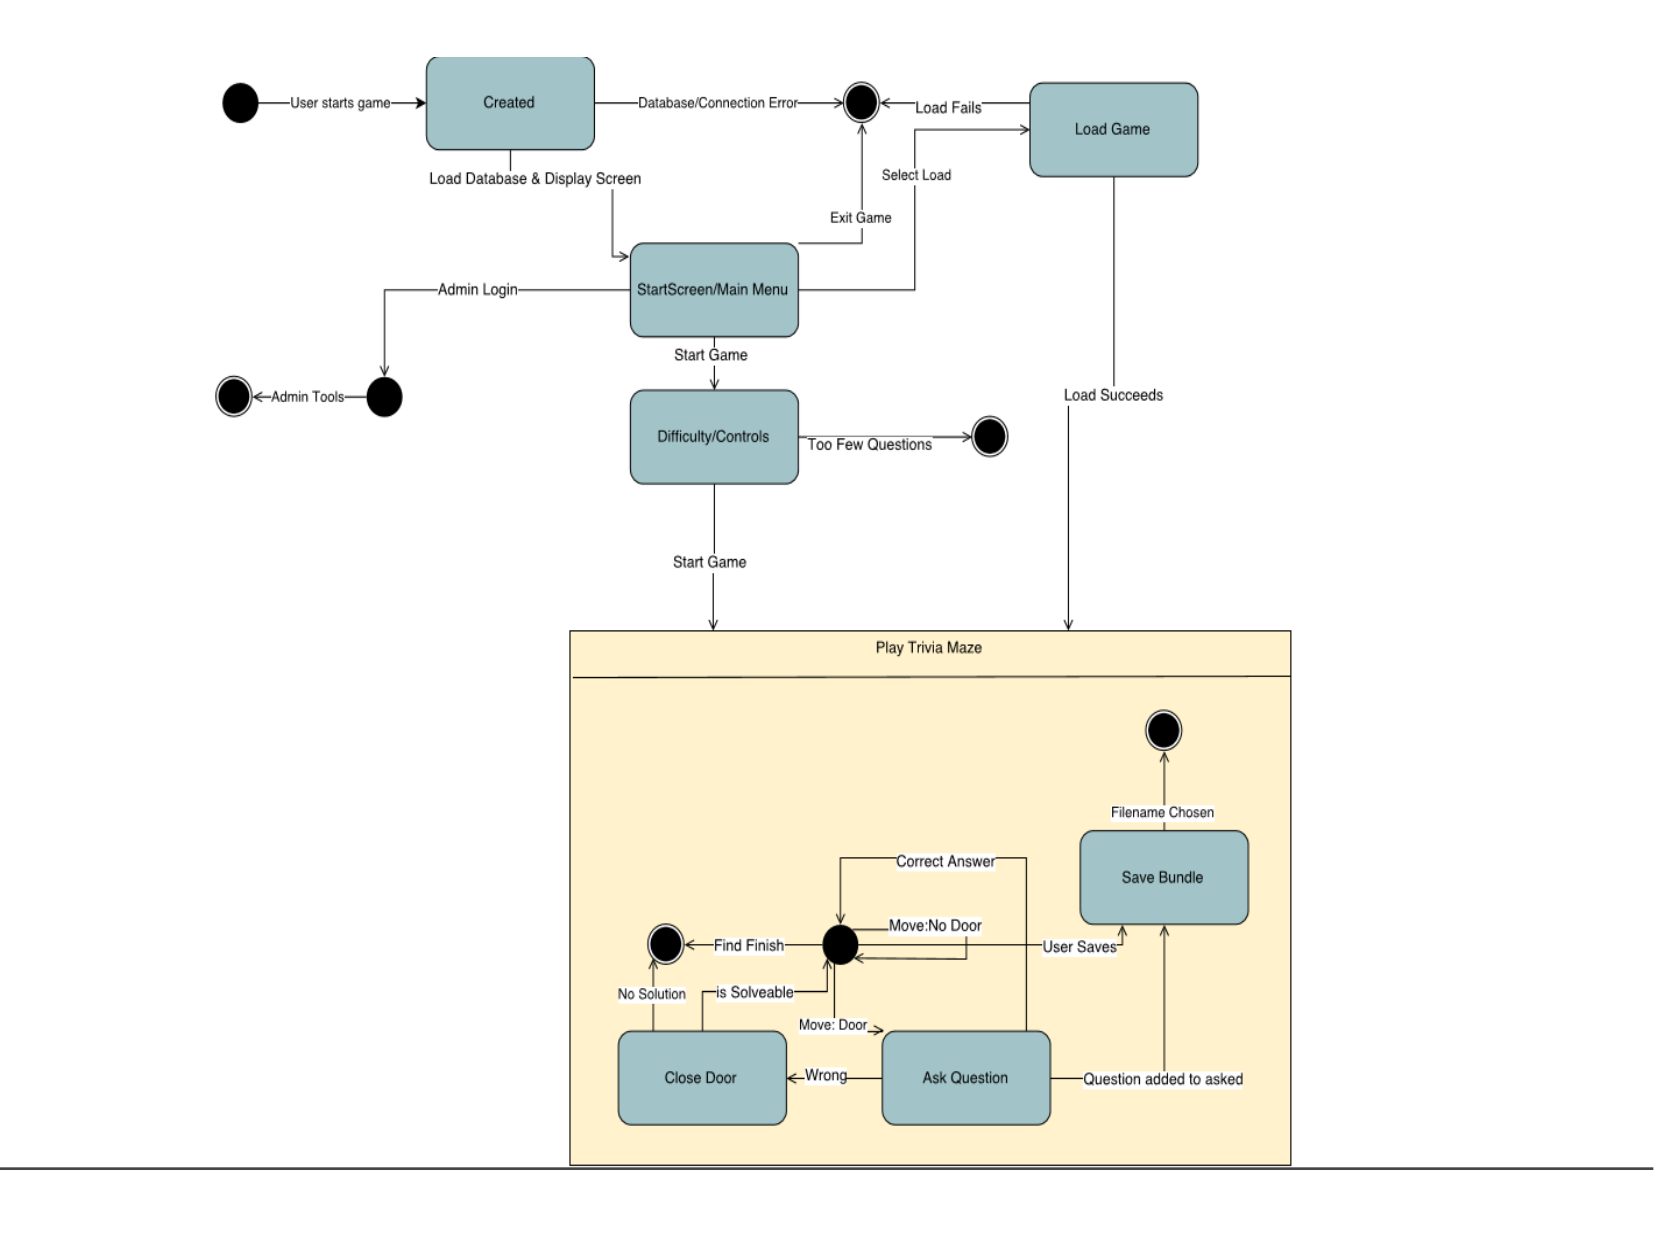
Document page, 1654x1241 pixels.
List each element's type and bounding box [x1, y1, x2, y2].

picture [0, 57, 1654, 1171]
